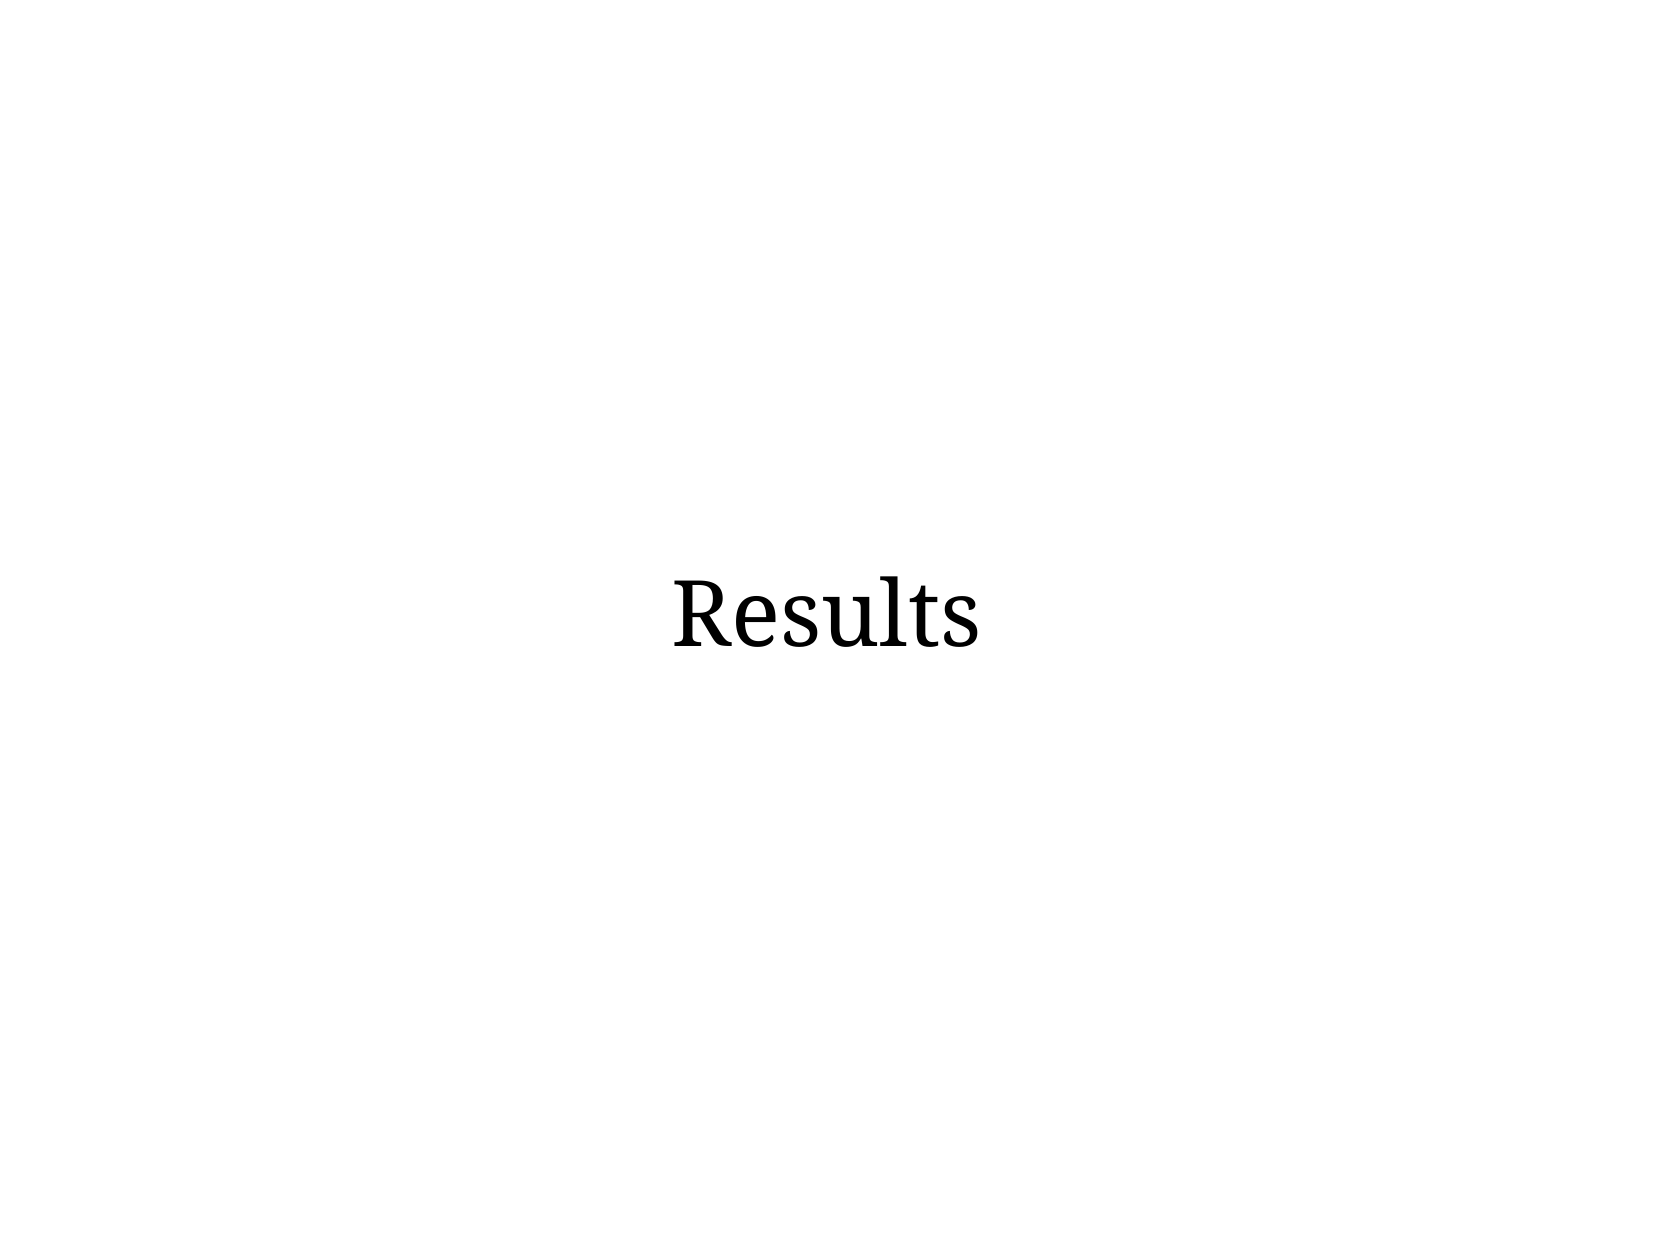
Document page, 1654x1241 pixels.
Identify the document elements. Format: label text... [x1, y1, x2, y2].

title Results [82, 507, 1571, 715]
